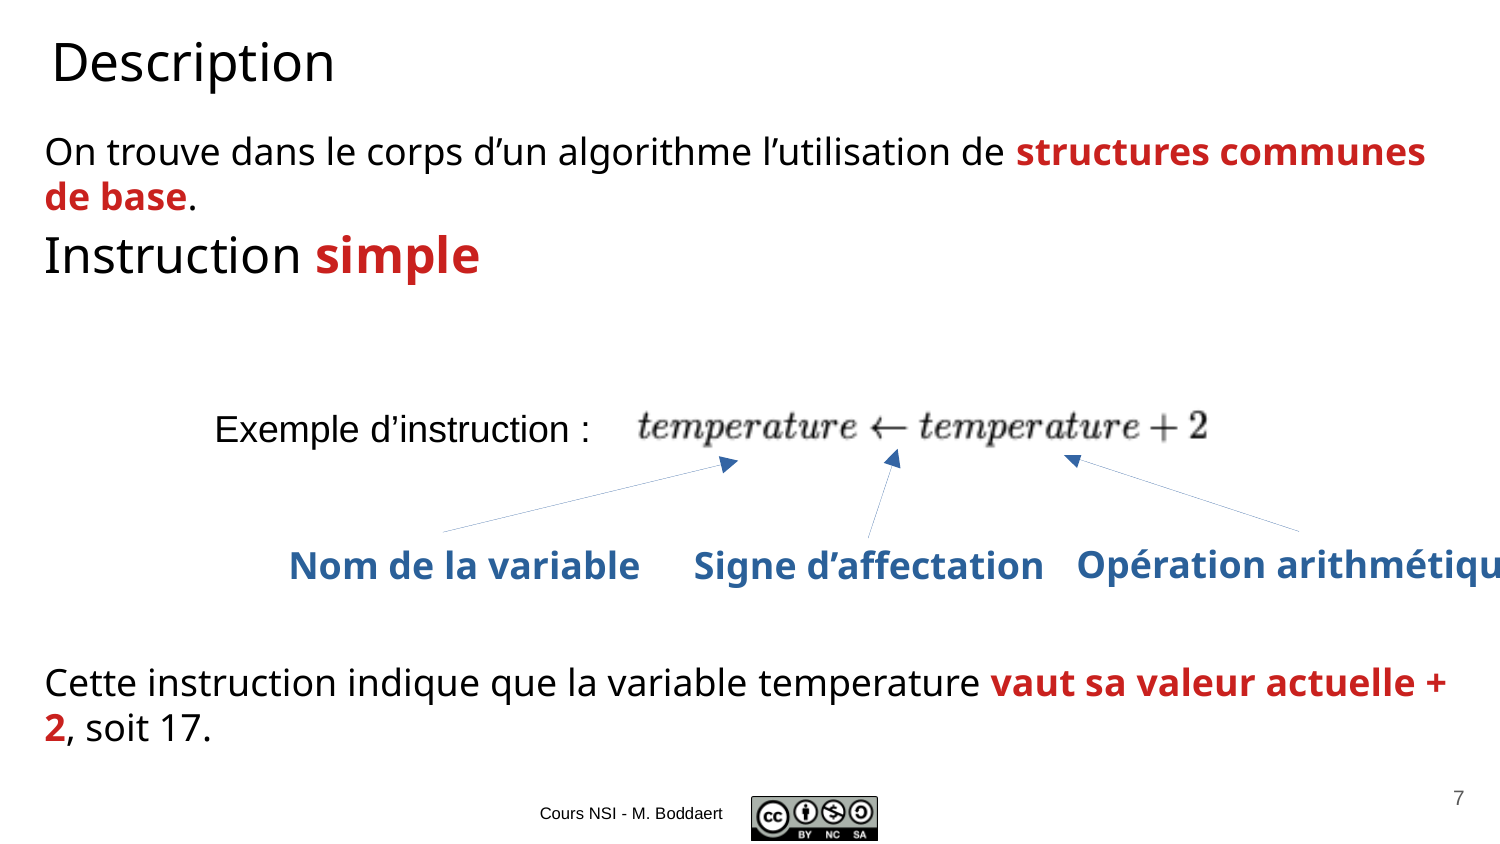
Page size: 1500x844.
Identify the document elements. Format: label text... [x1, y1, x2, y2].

slide_number <numéro> [1389, 764, 1480, 830]
text_box Instruction simple [29, 212, 473, 296]
text_box Exemple d’instruction : [199, 401, 636, 460]
title Description [51, 13, 1449, 108]
text_box Signe d’affectation [679, 532, 1042, 591]
text_box Opération arithmétique [1061, 531, 1500, 590]
picture [626, 400, 1218, 455]
text_box On trouve dans le corps d’un algorithme l’utilisation de structures communes de base. [29, 120, 1477, 178]
picture [751, 796, 878, 841]
text_box Nom de la variable [273, 532, 632, 591]
text_box Cette instruction indique que la variable temperature vaut sa valeur actuelle + 2, soit 17. [29, 651, 1477, 709]
